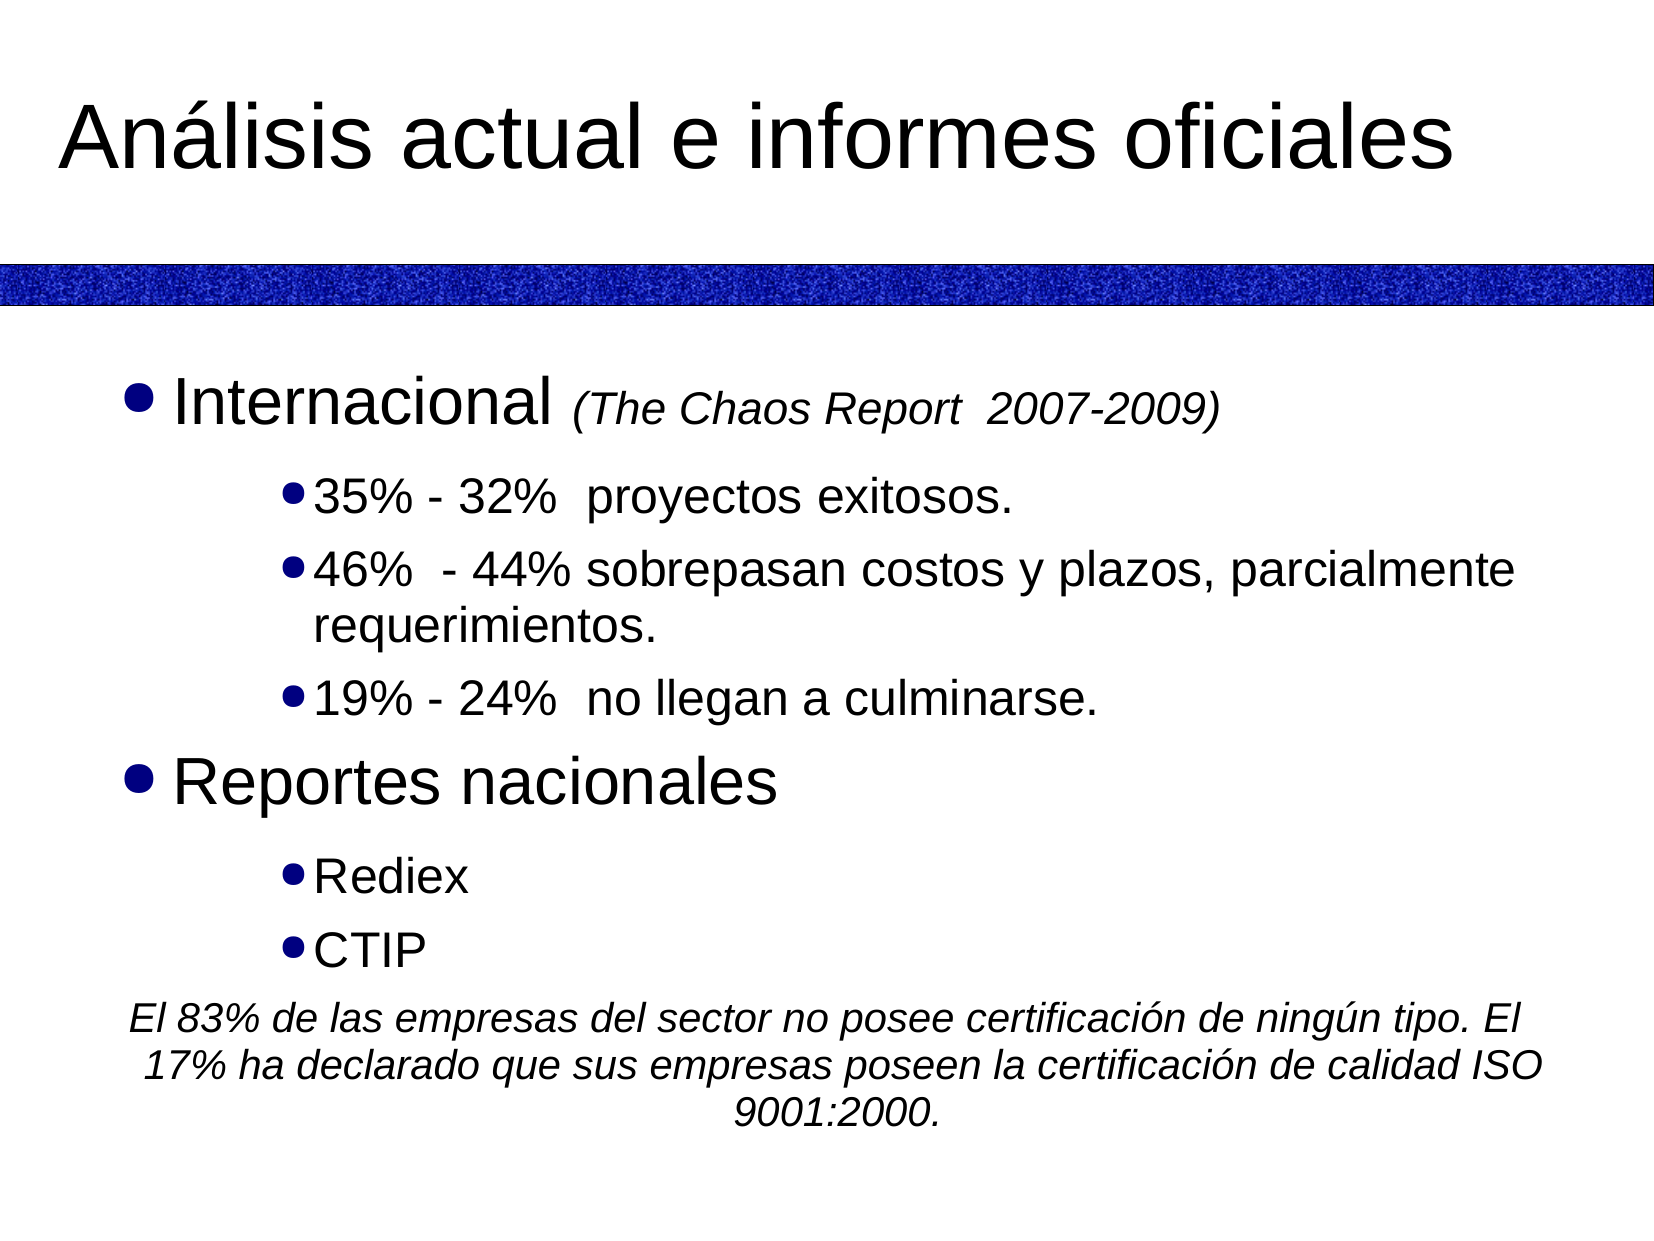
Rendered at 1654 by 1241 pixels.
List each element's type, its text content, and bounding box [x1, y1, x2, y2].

picture [0, 265, 1653, 305]
title Análisis actual e informes oficiales [58, 21, 1595, 253]
list Internacional (The Chaos Report 2007-2009) 35% - 32% proyectos exitosos. 46% - 44% sobrepasan costos y plazos, parcialmente requerimientos. 19% - 24% no llegan a culminarse. Reportes nacionales Rediex CTIP El 83% de las empresas del sector no posee certificación de ningún tipo. El 17% ha declarado que sus empresas poseen la certificación de calidad ISO 9001:2000. [101, 363, 1549, 1241]
